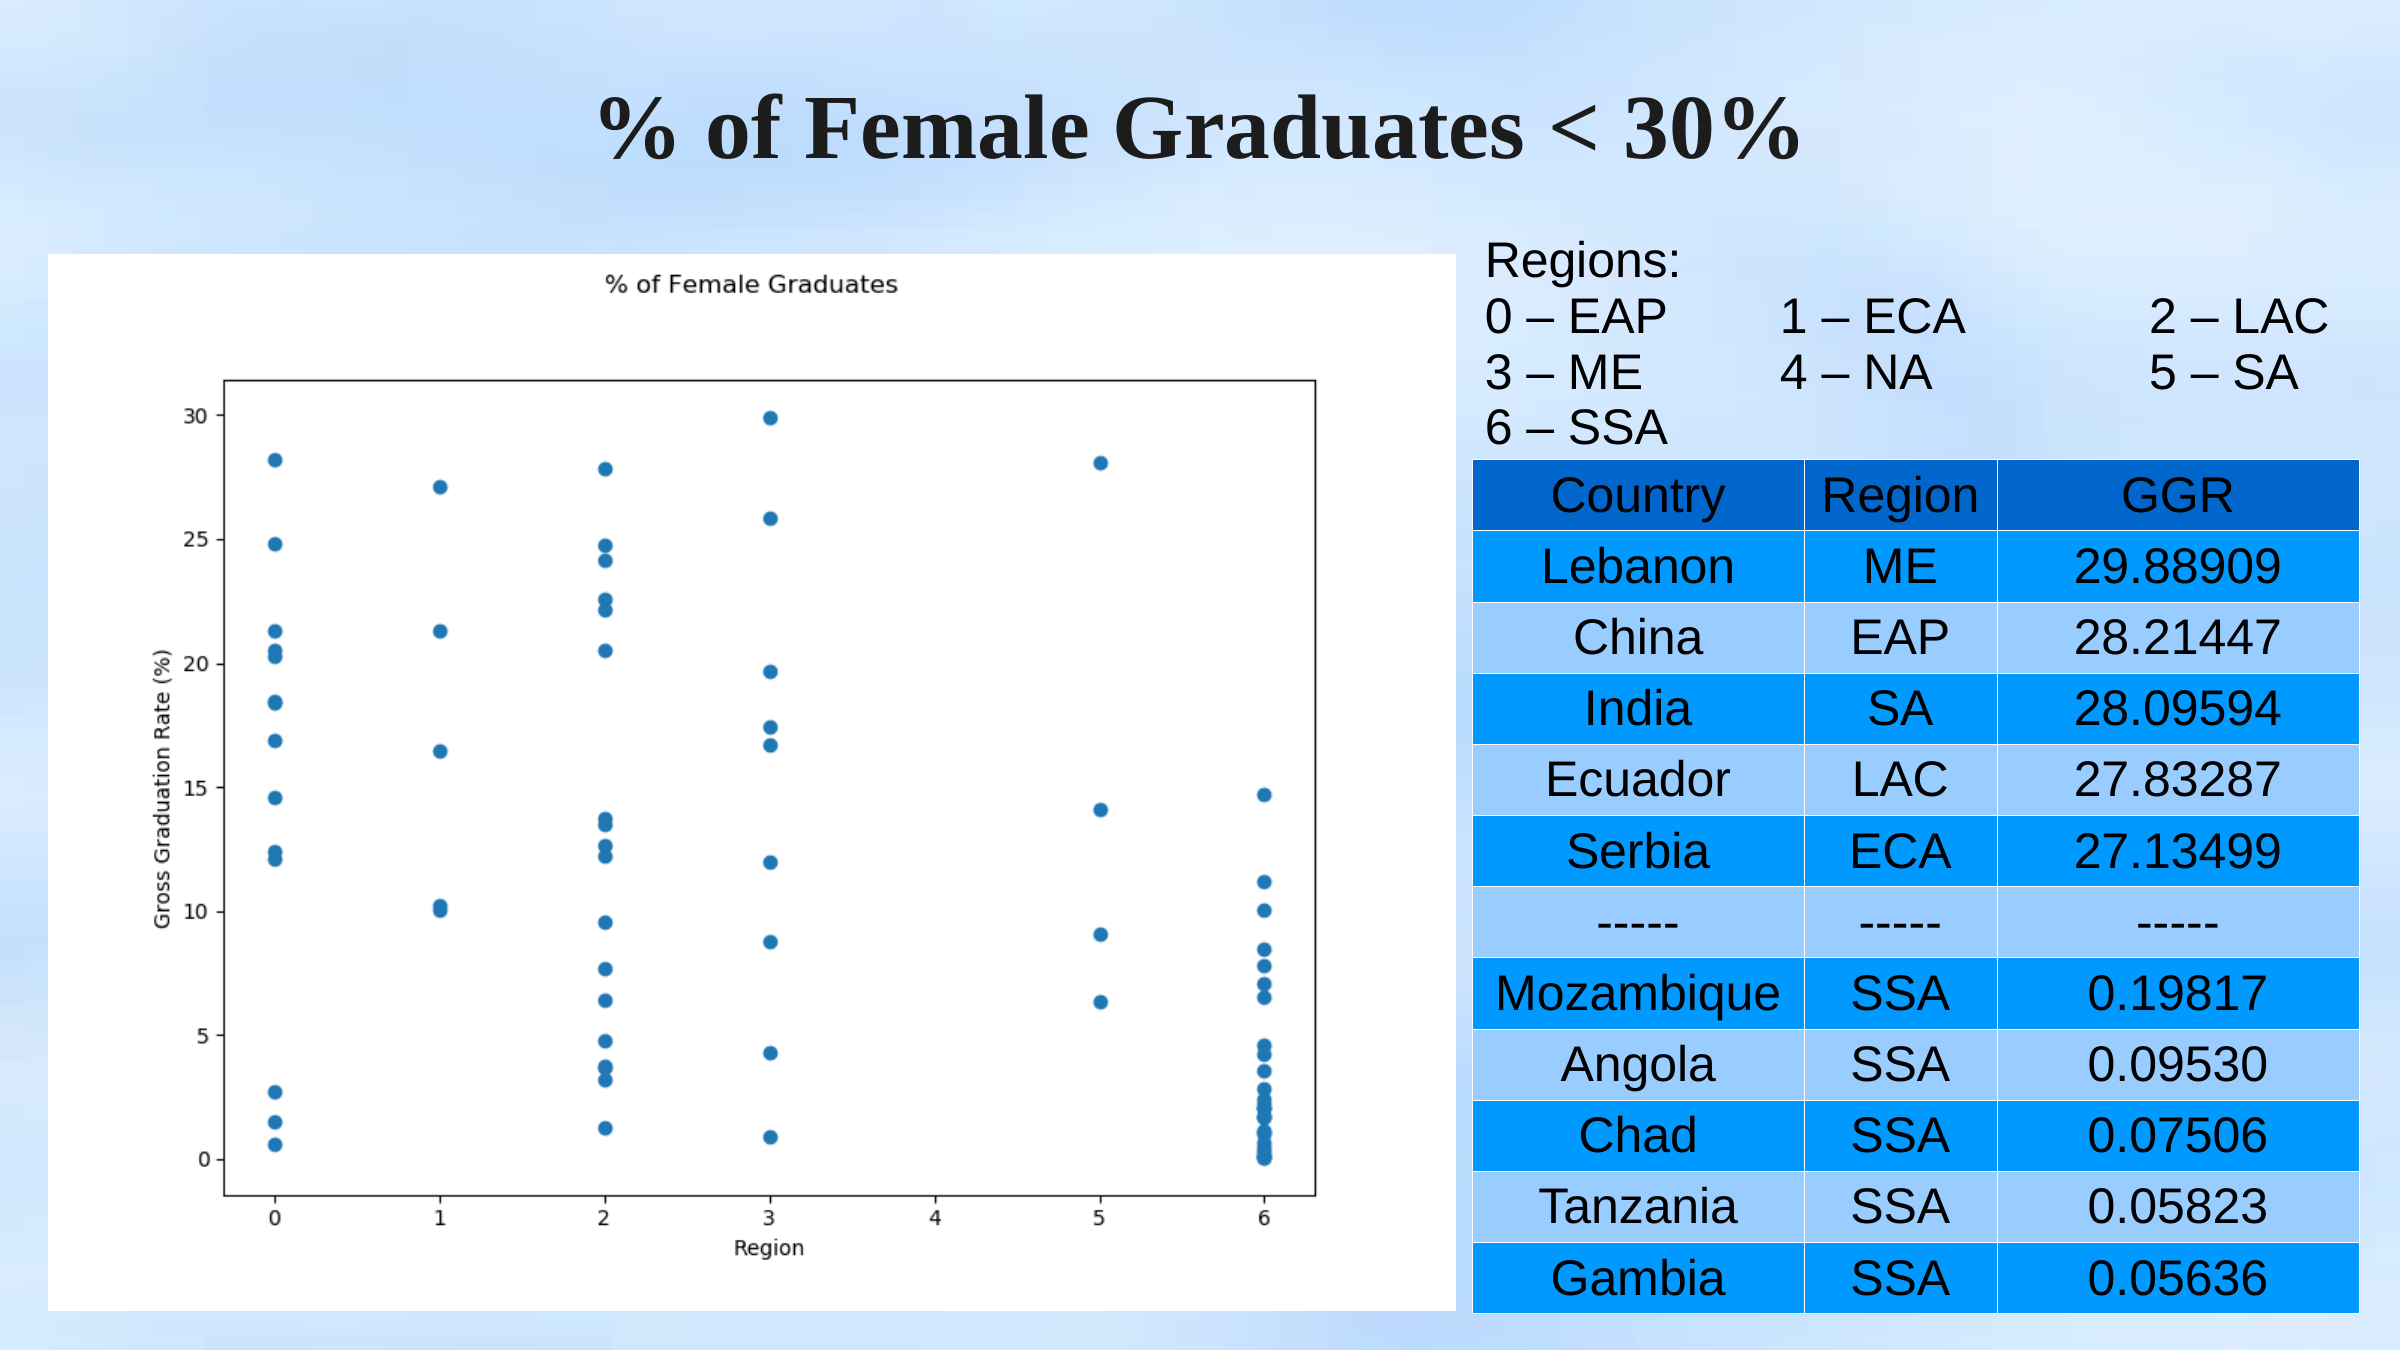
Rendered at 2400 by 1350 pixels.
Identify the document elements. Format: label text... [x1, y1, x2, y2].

table_cell 0.05636 [1998, 1243, 2359, 1313]
table_cell 28.21447 [1998, 603, 2359, 673]
table_cell ----- [1473, 887, 1804, 957]
table_cell Serbia [1473, 816, 1804, 886]
table_cell SSA [1805, 1172, 1997, 1242]
table_cell ME [1805, 531, 1997, 602]
table_cell 29.88909 [1998, 531, 2359, 602]
table_cell 27.83287 [1998, 745, 2359, 815]
table_cell 0.07506 [1998, 1101, 2359, 1171]
table_cell 28.09594 [1998, 674, 2359, 744]
table_cell Gambia [1473, 1243, 1804, 1313]
table_cell ECA [1805, 816, 1997, 886]
table_cell SSA [1805, 1101, 1997, 1171]
table_cell Mozambique [1473, 958, 1804, 1029]
table_header GGR [1998, 460, 2359, 530]
table_cell Angola [1473, 1030, 1804, 1100]
table_header Region [1805, 460, 1997, 530]
table_cell SA [1805, 674, 1997, 744]
table_cell ----- [1805, 887, 1997, 957]
table_cell Chad [1473, 1101, 1804, 1171]
table_cell SSA [1805, 1030, 1997, 1100]
table_cell LAC [1805, 745, 1997, 815]
table_cell 0.09530 [1998, 1030, 2359, 1100]
table_cell SSA [1805, 958, 1997, 1029]
table_cell Ecuador [1473, 745, 1804, 815]
text_box Regions: 0 – EAP 1 – ECA 2 – LAC 3 – ME 4 – NA 5 – SA 6 – SSA [1470, 225, 2356, 480]
table_cell 0.05823 [1998, 1172, 2359, 1242]
title % of Female Graduates < 30% [120, 15, 2280, 241]
table_header Country [1473, 460, 1804, 530]
table_cell ----- [1998, 887, 2359, 957]
table_cell 0.19817 [1998, 958, 2359, 1029]
table_cell Tanzania [1473, 1172, 1804, 1242]
table_cell Lebanon [1473, 531, 1804, 602]
table_cell SSA [1805, 1243, 1997, 1313]
table_cell EAP [1805, 603, 1997, 673]
picture [0, 0, 2400, 1350]
table_cell India [1473, 674, 1804, 744]
table_cell 27.13499 [1998, 816, 2359, 886]
table_cell China [1473, 603, 1804, 673]
